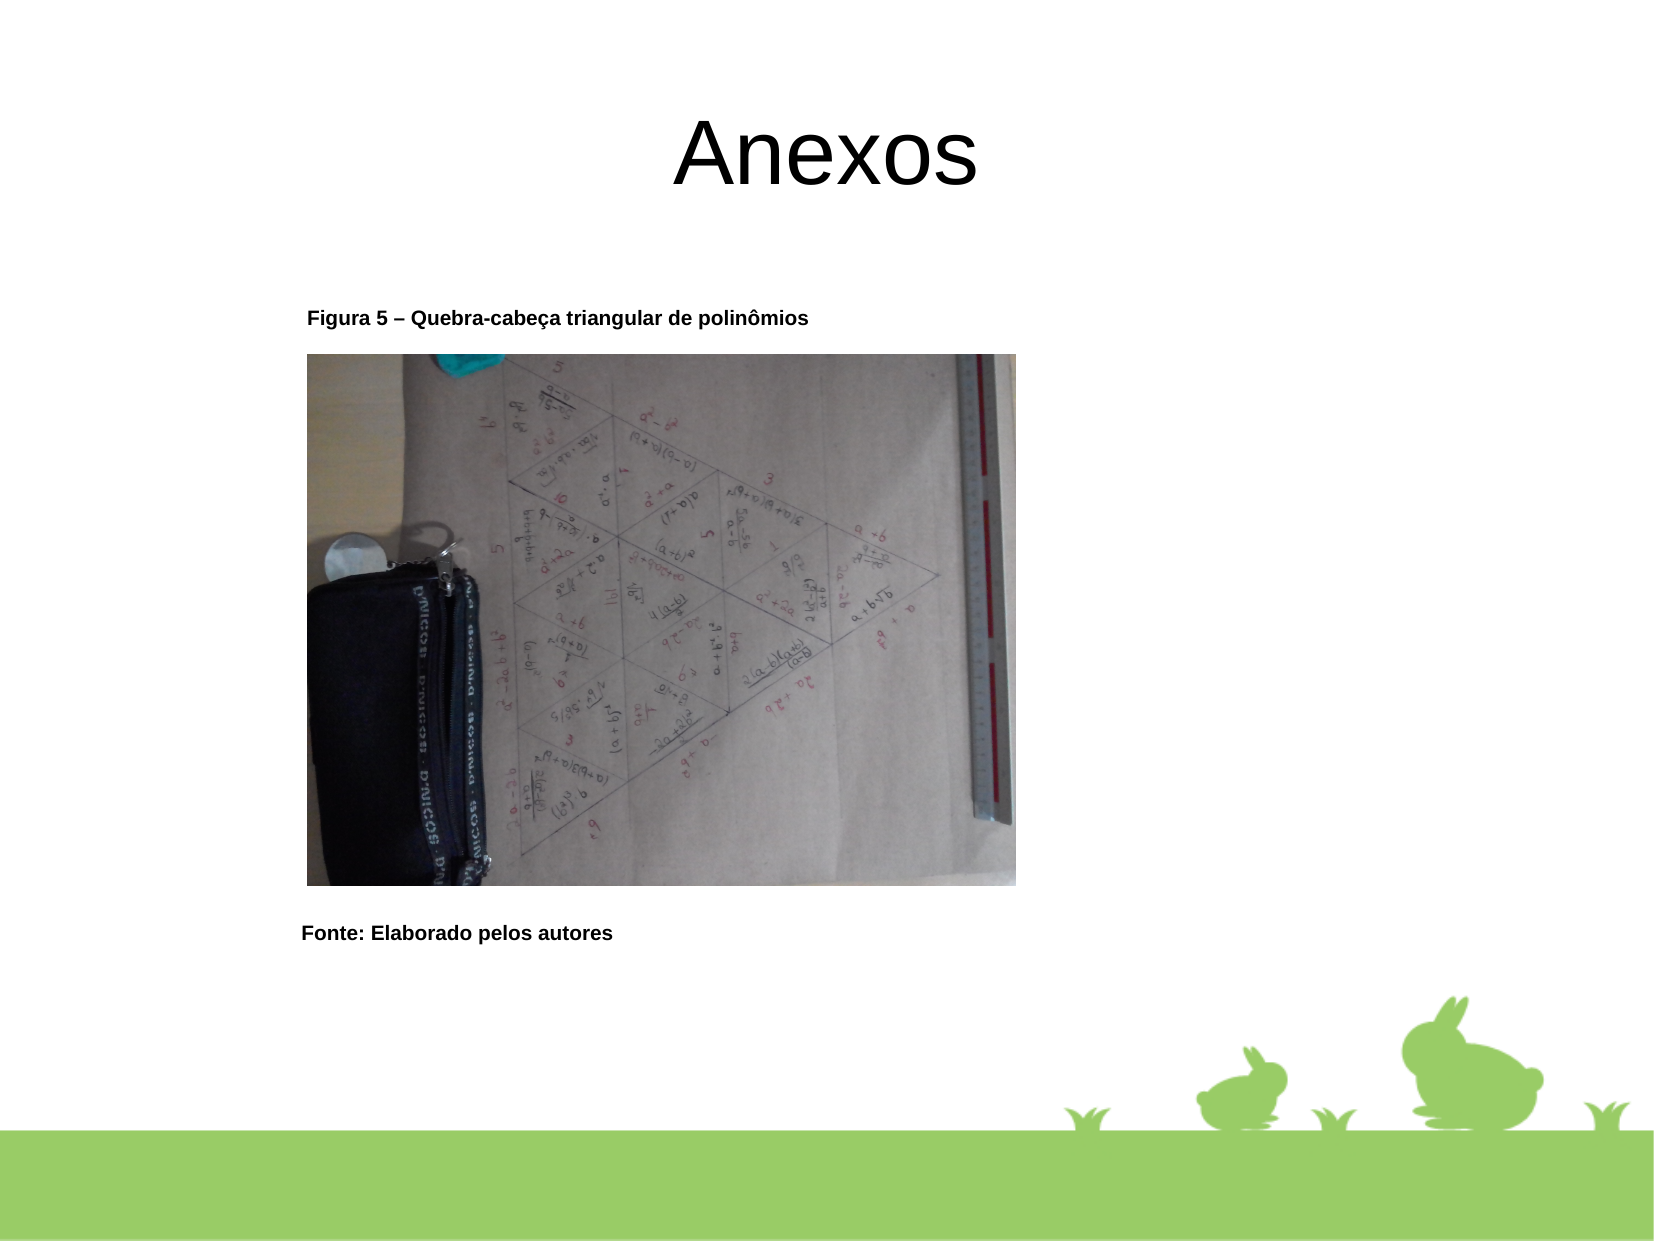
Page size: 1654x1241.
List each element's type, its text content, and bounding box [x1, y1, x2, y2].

title Anexos [82, 49, 1571, 257]
picture [0, 0, 1654, 1241]
text_box Fonte: Elaborado pelos autores [286, 914, 889, 976]
list Figura 5 – Quebra-cabeça triangular de polinômios [236, 307, 1394, 331]
